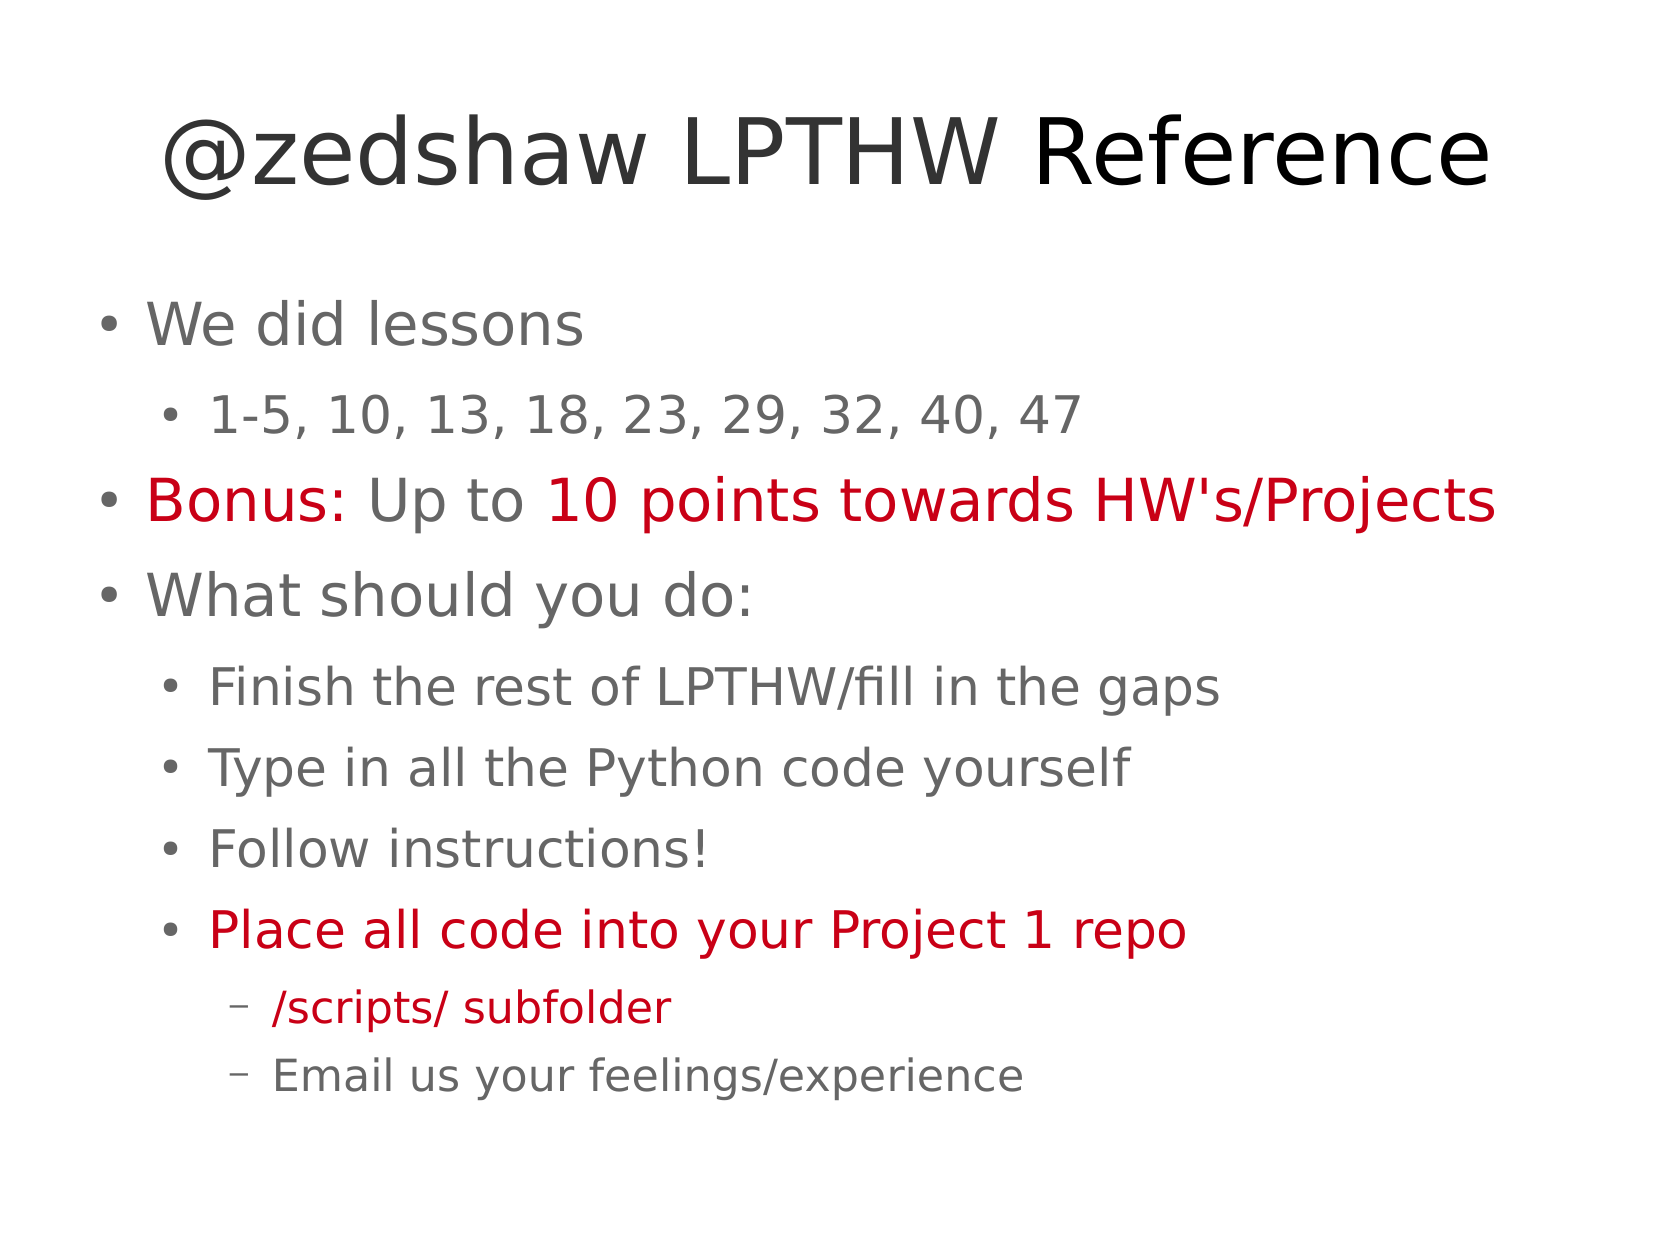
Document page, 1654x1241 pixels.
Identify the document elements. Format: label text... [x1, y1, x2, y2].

title @zedshaw LPTHW Reference [82, 49, 1571, 257]
list We did lessons 1-5, 10, 13, 18, 23, 29, 32, 40, 47 Bonus: Up to 10 points towards HW's/Projects What should you do: Finish the rest of LPTHW/fill in the gaps Type in all the Python code yourself Follow instructions! Place all code into your Project 1 repo /scripts/ subfolder Email us your feelings/experience [82, 290, 1571, 1109]
